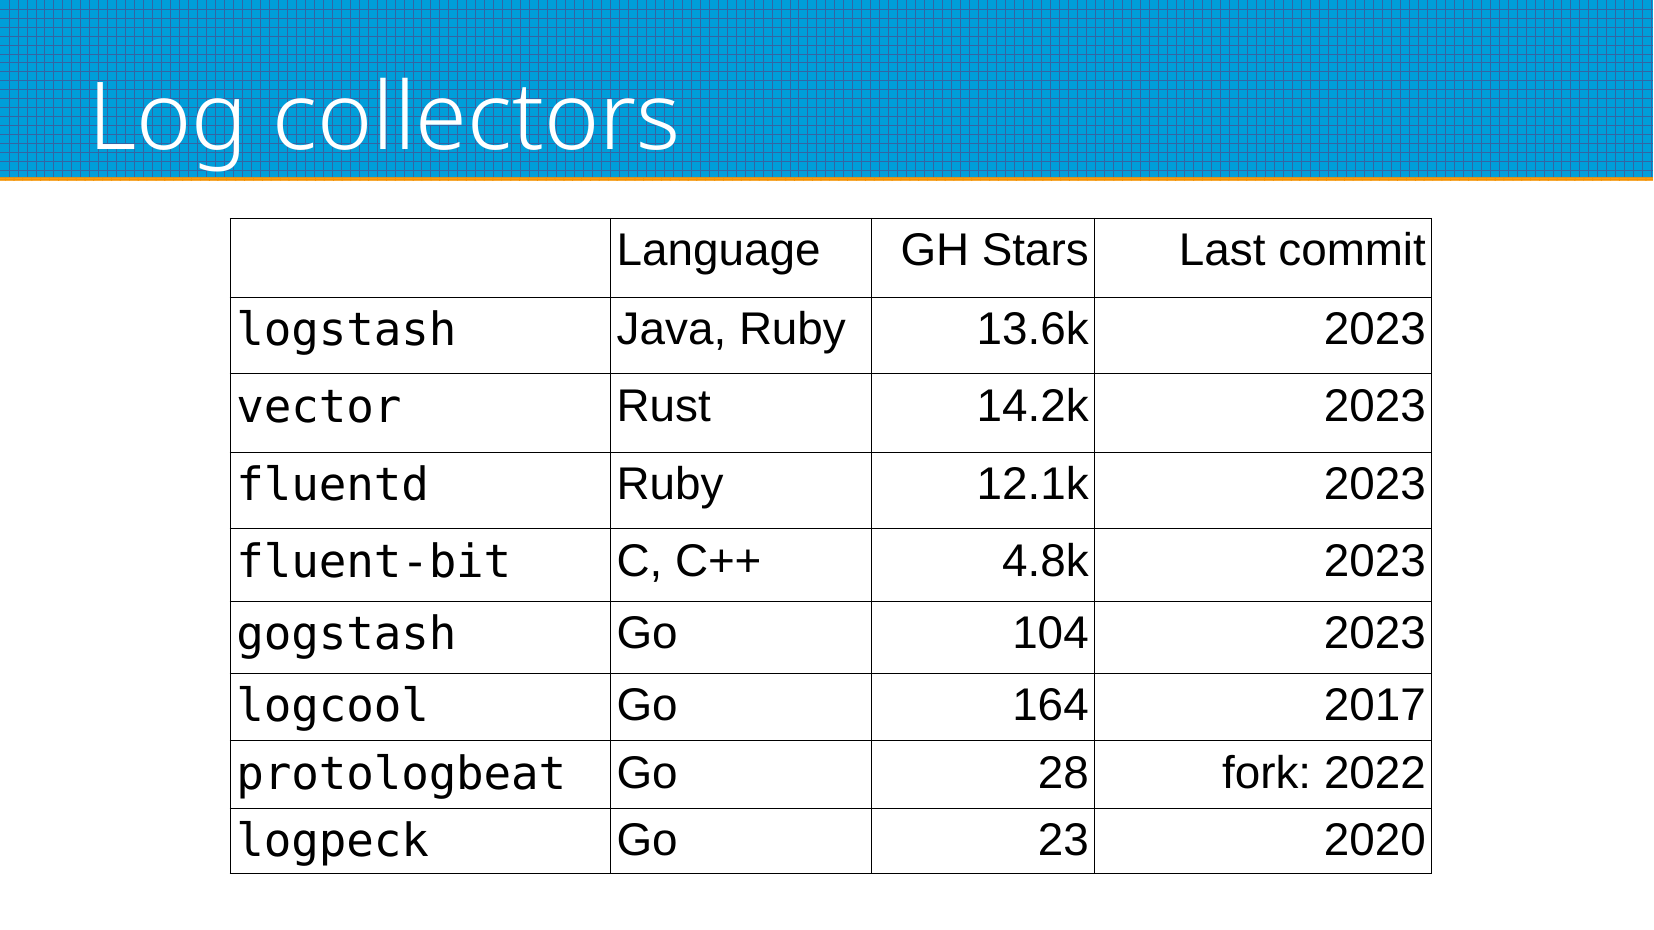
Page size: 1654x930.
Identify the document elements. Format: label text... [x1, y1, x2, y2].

table_cell Go [611, 809, 871, 873]
table_cell 12.1k [872, 453, 1094, 528]
table_cell Rust [611, 374, 871, 452]
table_cell protologbeat [231, 741, 610, 808]
table_cell Ruby [611, 453, 871, 528]
table_cell fluentd [231, 453, 610, 528]
table_header Last commit [1095, 219, 1431, 297]
table_cell 2023 [1095, 602, 1431, 673]
table_cell fluent-bit [231, 529, 610, 601]
table_cell 2023 [1095, 298, 1431, 373]
table_cell Go [611, 674, 871, 740]
table_cell C, C++ [611, 529, 871, 601]
table_cell 13.6k [872, 298, 1094, 373]
table_cell 104 [872, 602, 1094, 673]
table_cell 2023 [1095, 529, 1431, 601]
table_cell logcool [231, 674, 610, 740]
table_cell 2023 [1095, 453, 1431, 528]
table_cell vector [231, 374, 610, 452]
table_cell Go [611, 741, 871, 808]
title Log collectors [88, 14, 1565, 178]
table_cell 14.2k [872, 374, 1094, 452]
table_cell Go [611, 602, 871, 673]
table_cell 28 [872, 741, 1094, 808]
table_header Language [611, 219, 871, 297]
table_cell 23 [872, 809, 1094, 873]
table_cell gogstash [231, 602, 610, 673]
table_cell logstash [231, 298, 610, 373]
table_cell 4.8k [872, 529, 1094, 601]
table_header GH Stars [872, 219, 1094, 297]
table_cell 2020 [1095, 809, 1431, 873]
table_cell 2017 [1095, 674, 1431, 740]
table_cell 164 [872, 674, 1094, 740]
table_header [231, 219, 610, 297]
table_cell fork: 2022 [1095, 741, 1431, 808]
table_cell Java, Ruby [611, 298, 871, 373]
table_cell logpeck [231, 809, 610, 873]
table_cell 2023 [1095, 374, 1431, 452]
